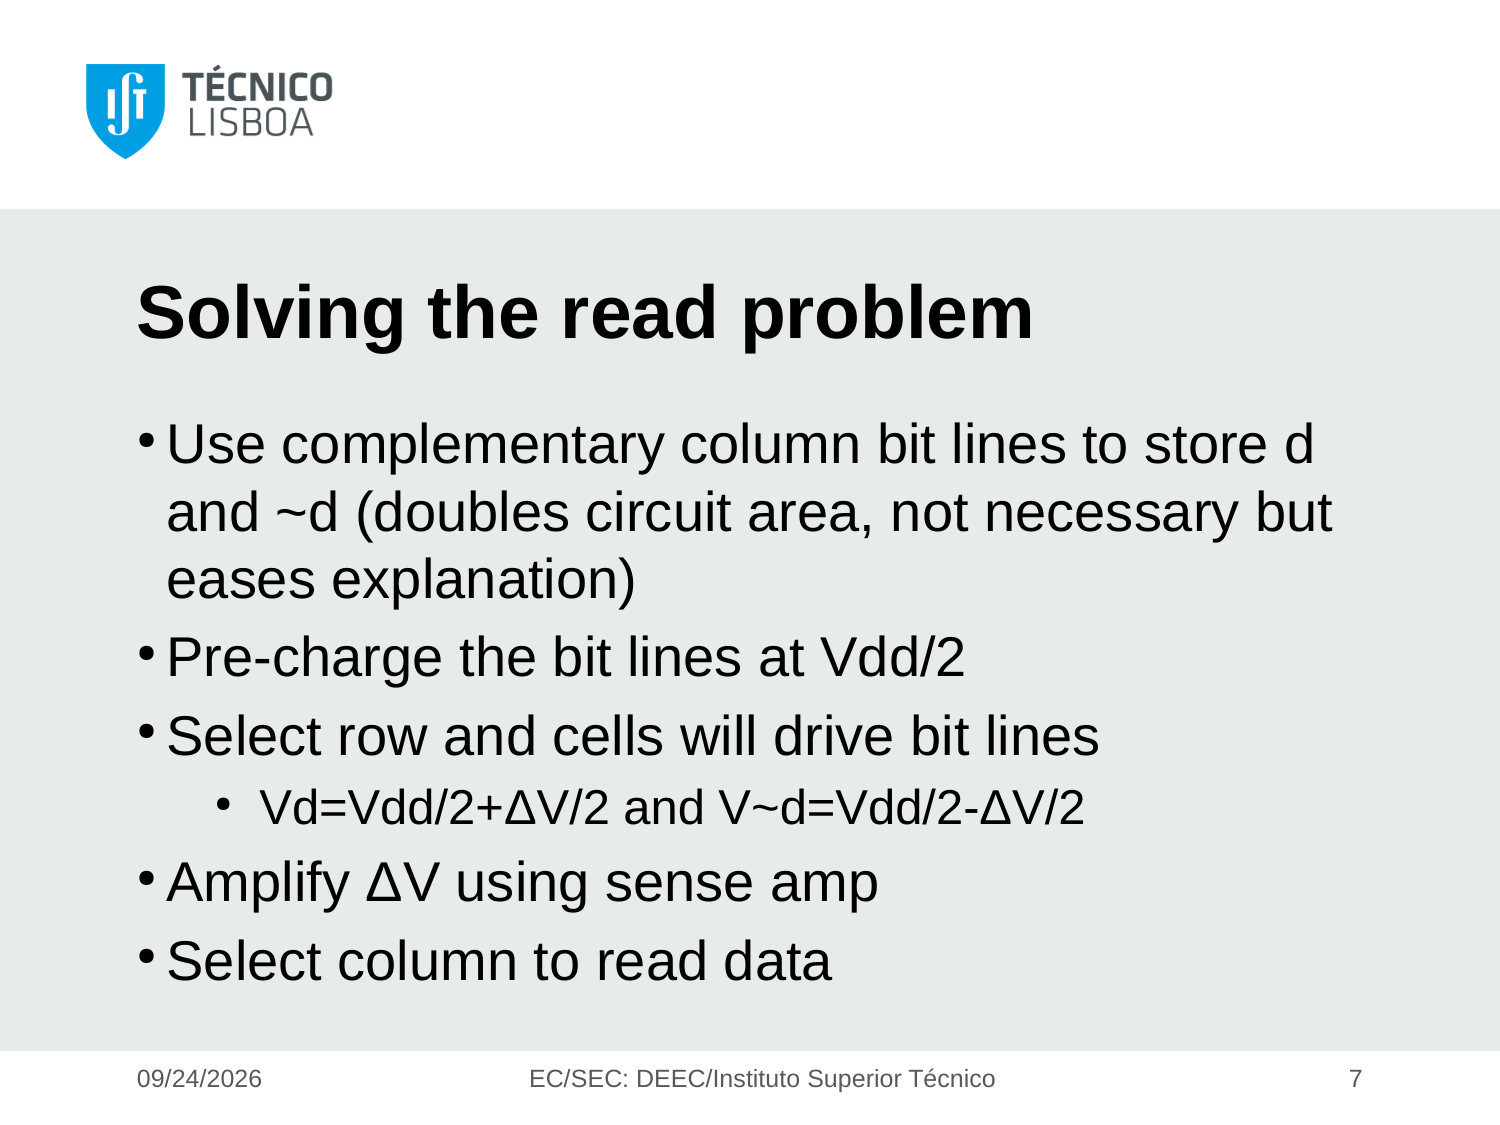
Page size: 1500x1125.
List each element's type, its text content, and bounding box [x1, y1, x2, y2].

list Use complementary column bit lines to store d and ~d (doubles circuit area, not necessary but eases explanation) Pre-charge the bit lines at Vdd/2 Select row and cells will drive bit lines Vd=Vdd/2+ΔV/2 and V~d=Vdd/2-ΔV/2 Amplify ΔV using sense amp Select column to read data [121, 400, 1378, 1005]
title Solving the read problem [121, 237, 1378, 381]
slide_number 12/03/2020 [121, 1052, 425, 1103]
slide_number <number> [1077, 1052, 1378, 1103]
footer EC/SEC: DEEC/Instituto Superior Técnico [512, 1052, 1021, 1103]
picture [0, 0, 1500, 1125]
